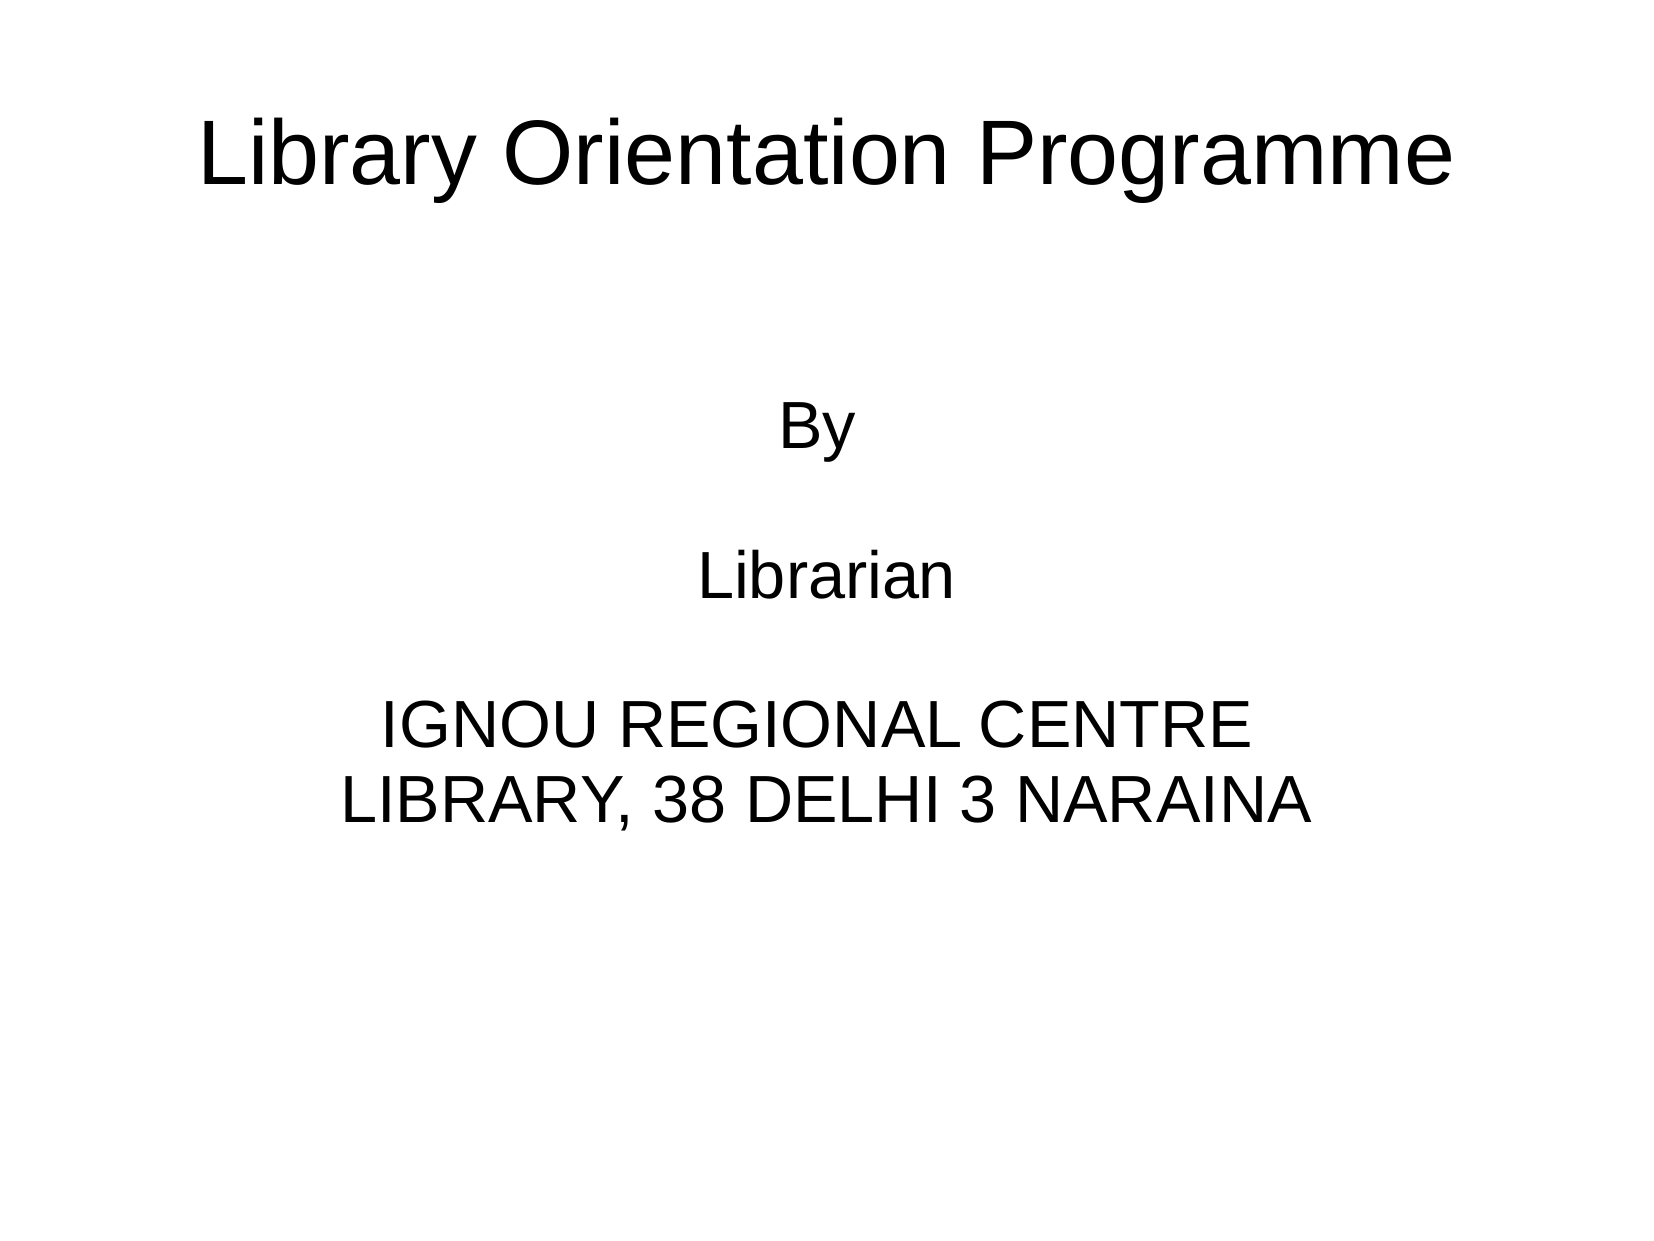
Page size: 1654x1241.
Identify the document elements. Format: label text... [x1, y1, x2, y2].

title Library Orientation Programme [82, 49, 1571, 257]
subtitle By Librarian IGNOU REGIONAL CENTRE LIBRARY, 38 DELHI 3 NARAINA [82, 290, 1571, 1010]
